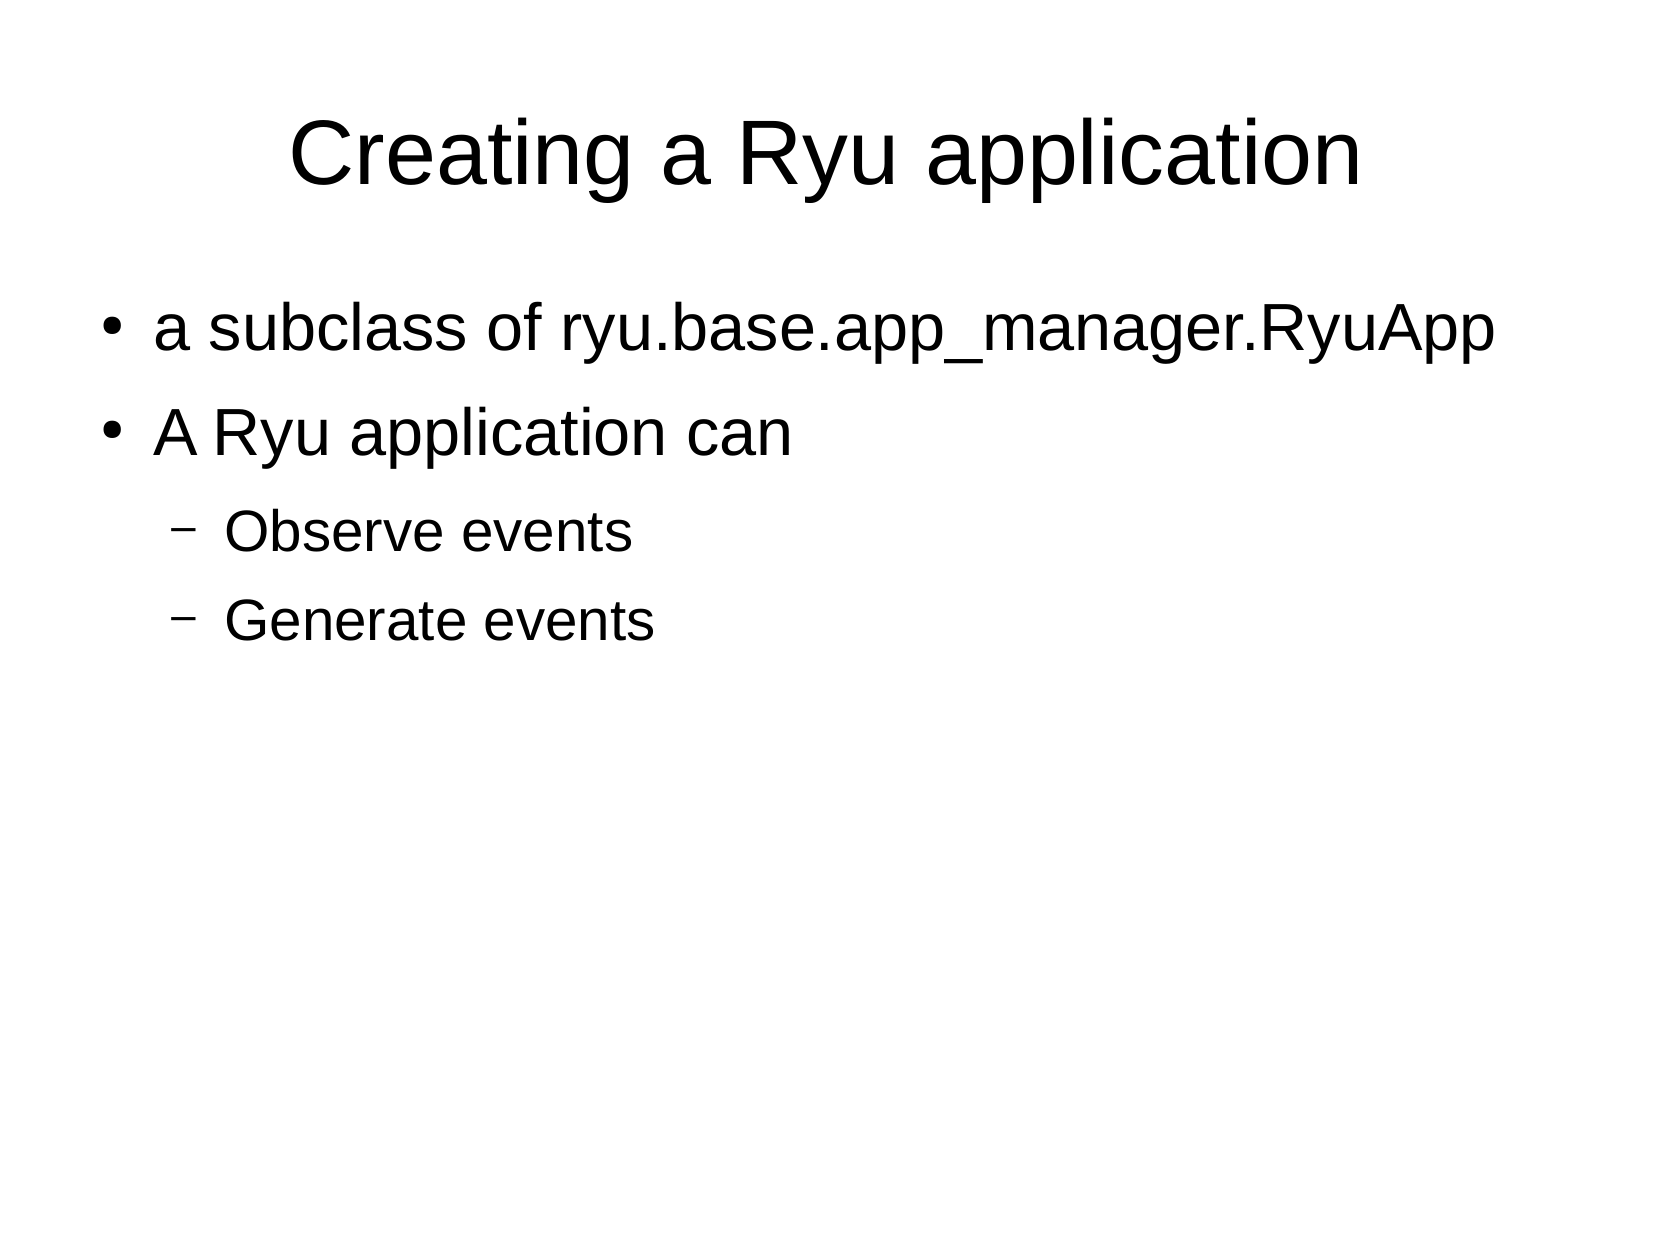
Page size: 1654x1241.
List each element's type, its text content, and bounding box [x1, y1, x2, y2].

title Creating a Ryu application [82, 49, 1571, 257]
list a subclass of ryu.base.app_manager.RyuApp A Ryu application can Observe events Generate events [82, 290, 1571, 1010]
